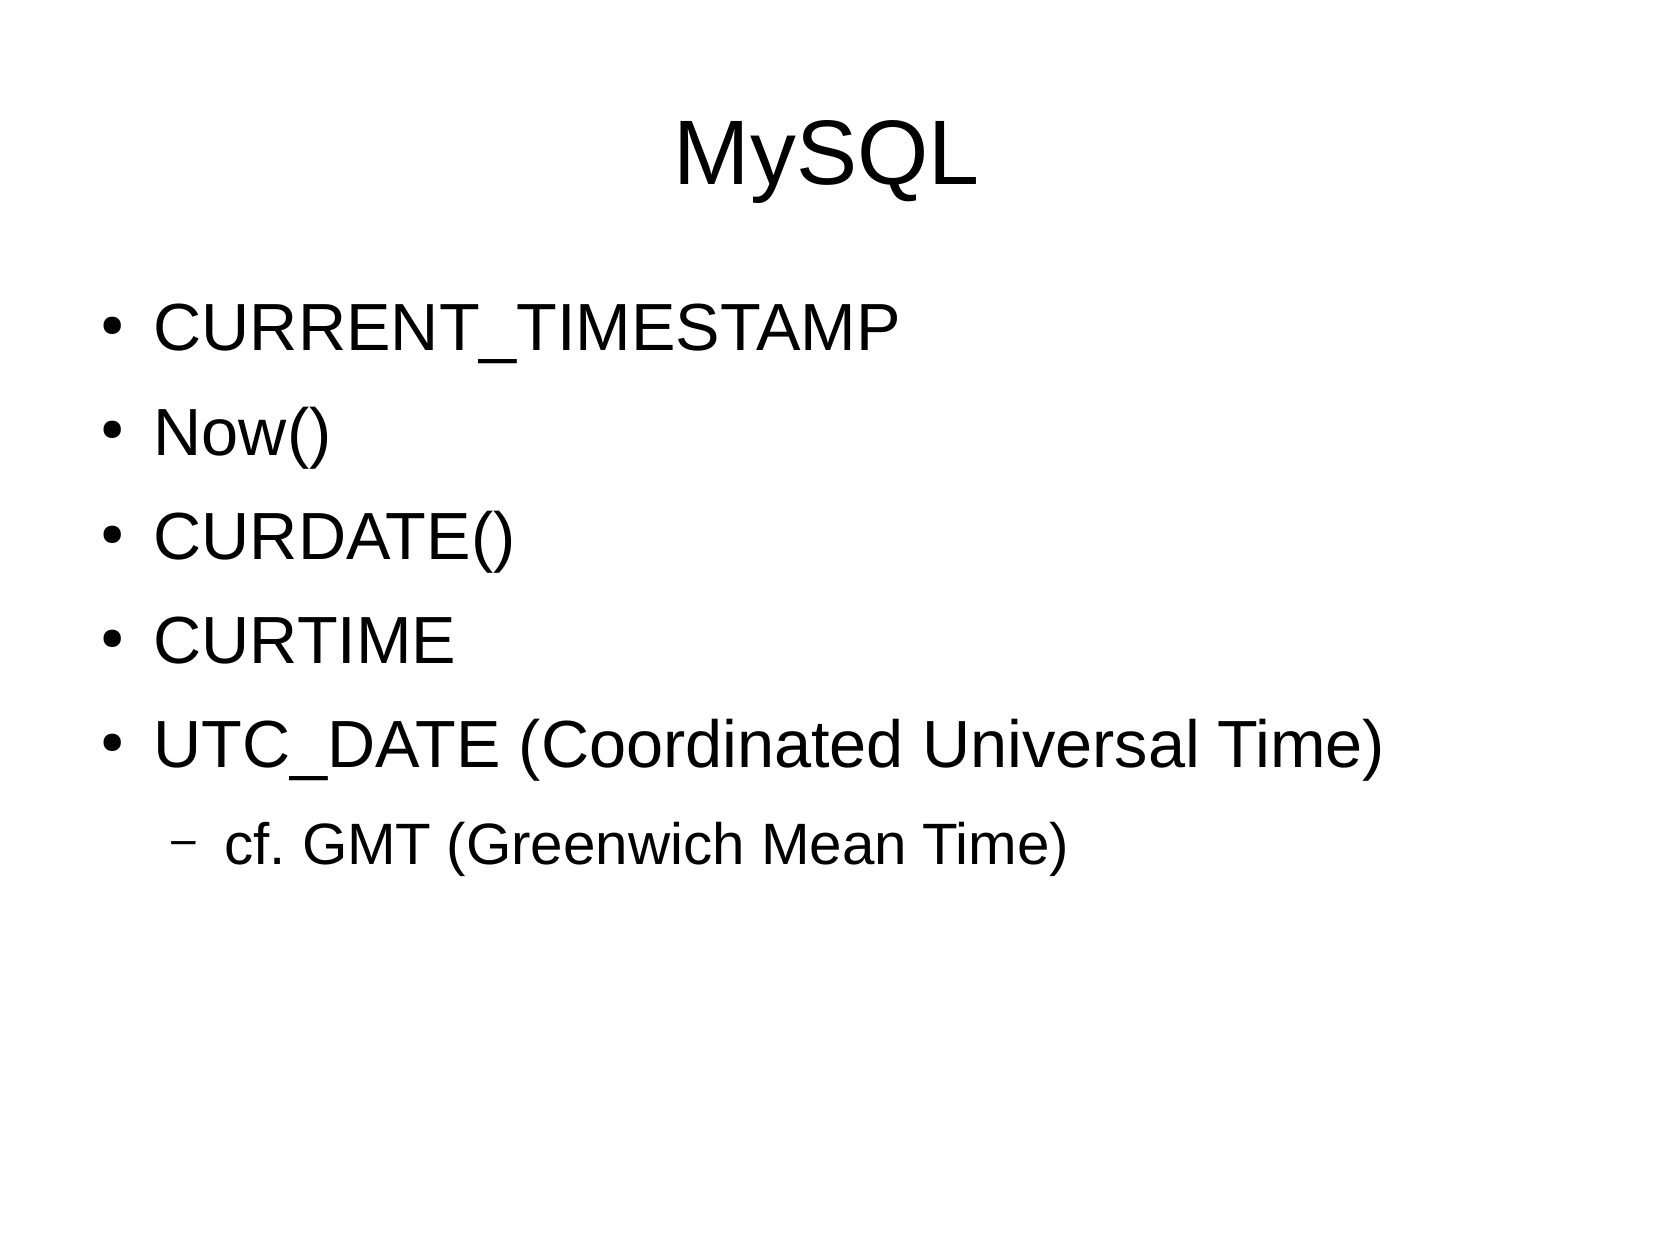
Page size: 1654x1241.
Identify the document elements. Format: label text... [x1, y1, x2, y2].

title MySQL [82, 49, 1571, 257]
list CURRENT_TIMESTAMP Now() CURDATE() CURTIME UTC_DATE (Coordinated Universal Time) cf. GMT (Greenwich Mean Time) [82, 290, 1571, 1010]
